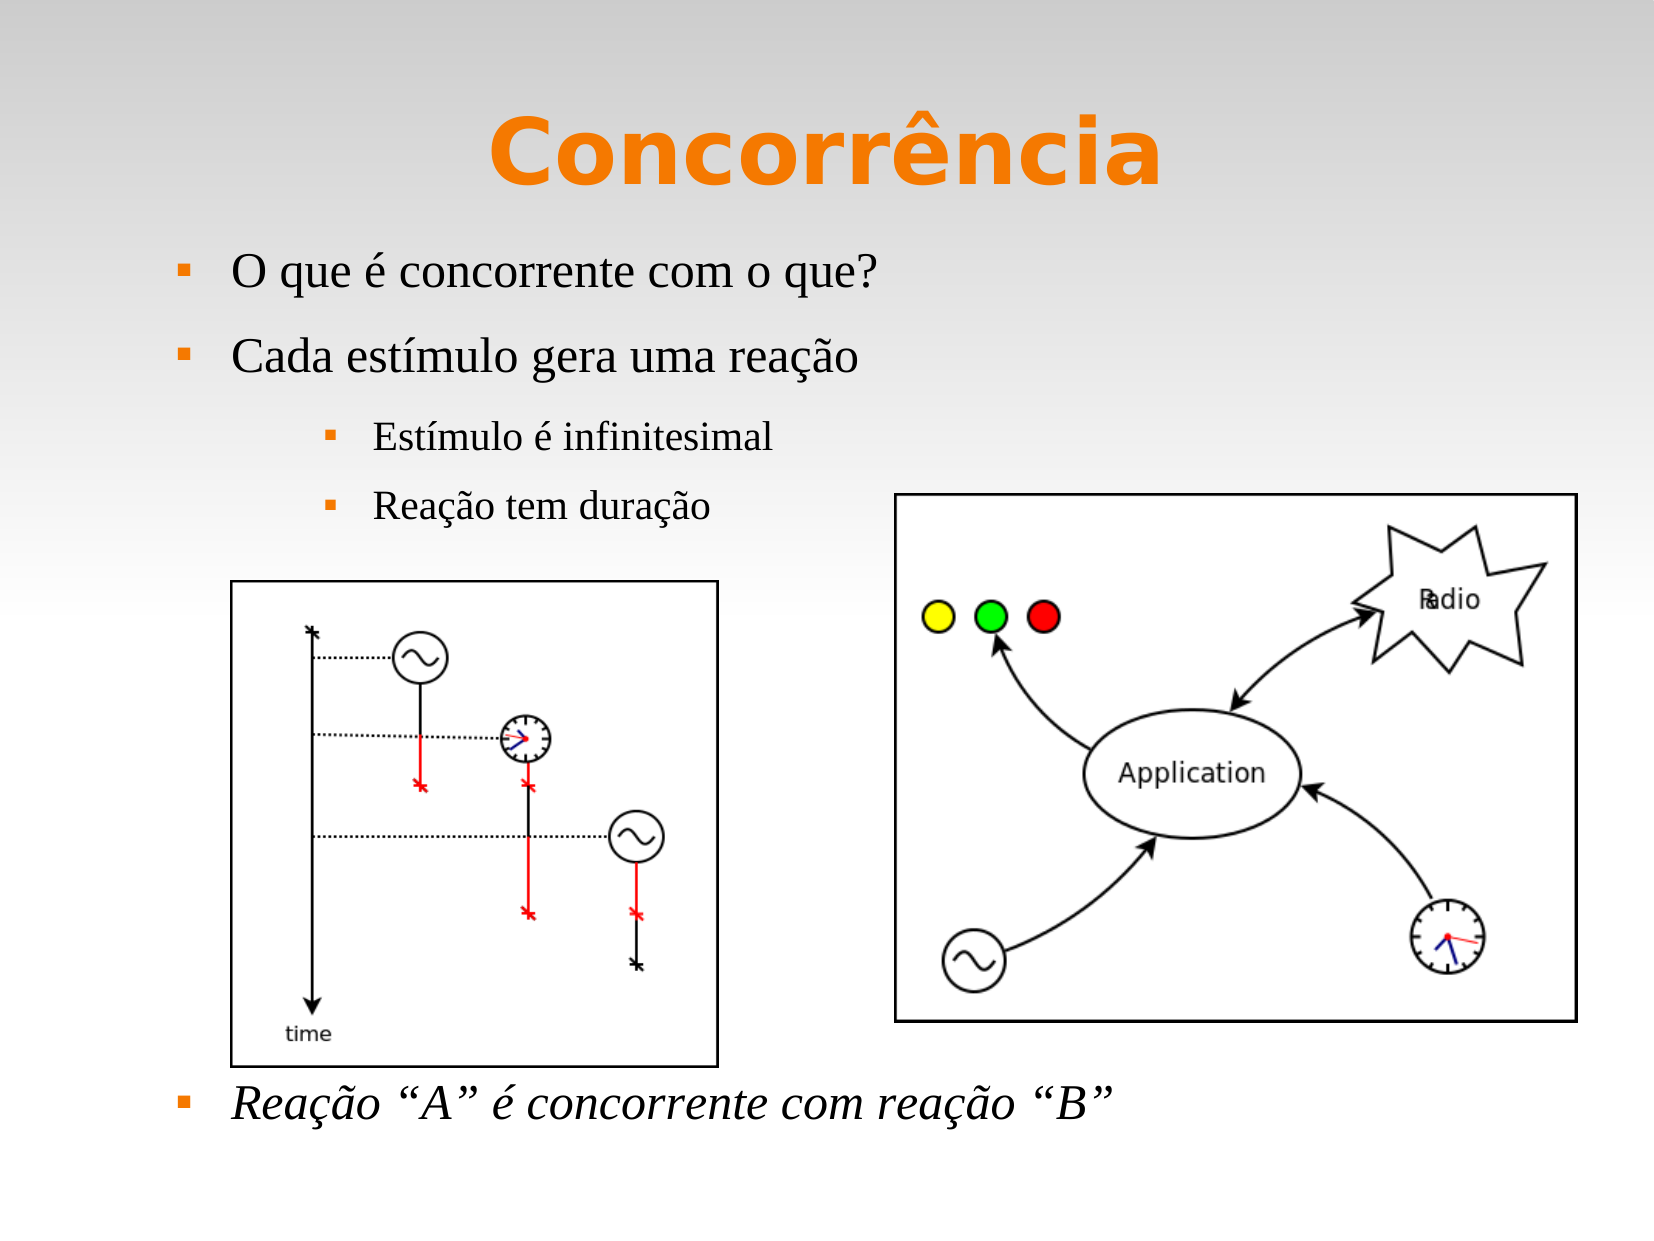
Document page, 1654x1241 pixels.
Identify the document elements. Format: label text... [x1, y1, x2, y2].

picture [230, 580, 719, 1068]
picture [894, 493, 1578, 1023]
list O que é concorrente com o que? Cada estímulo gera uma reação Estímulo é infinitesimal Reação tem duração Reação “A” é concorrente com reação “B” [89, 243, 1463, 1186]
title Concorrência [82, 49, 1571, 257]
